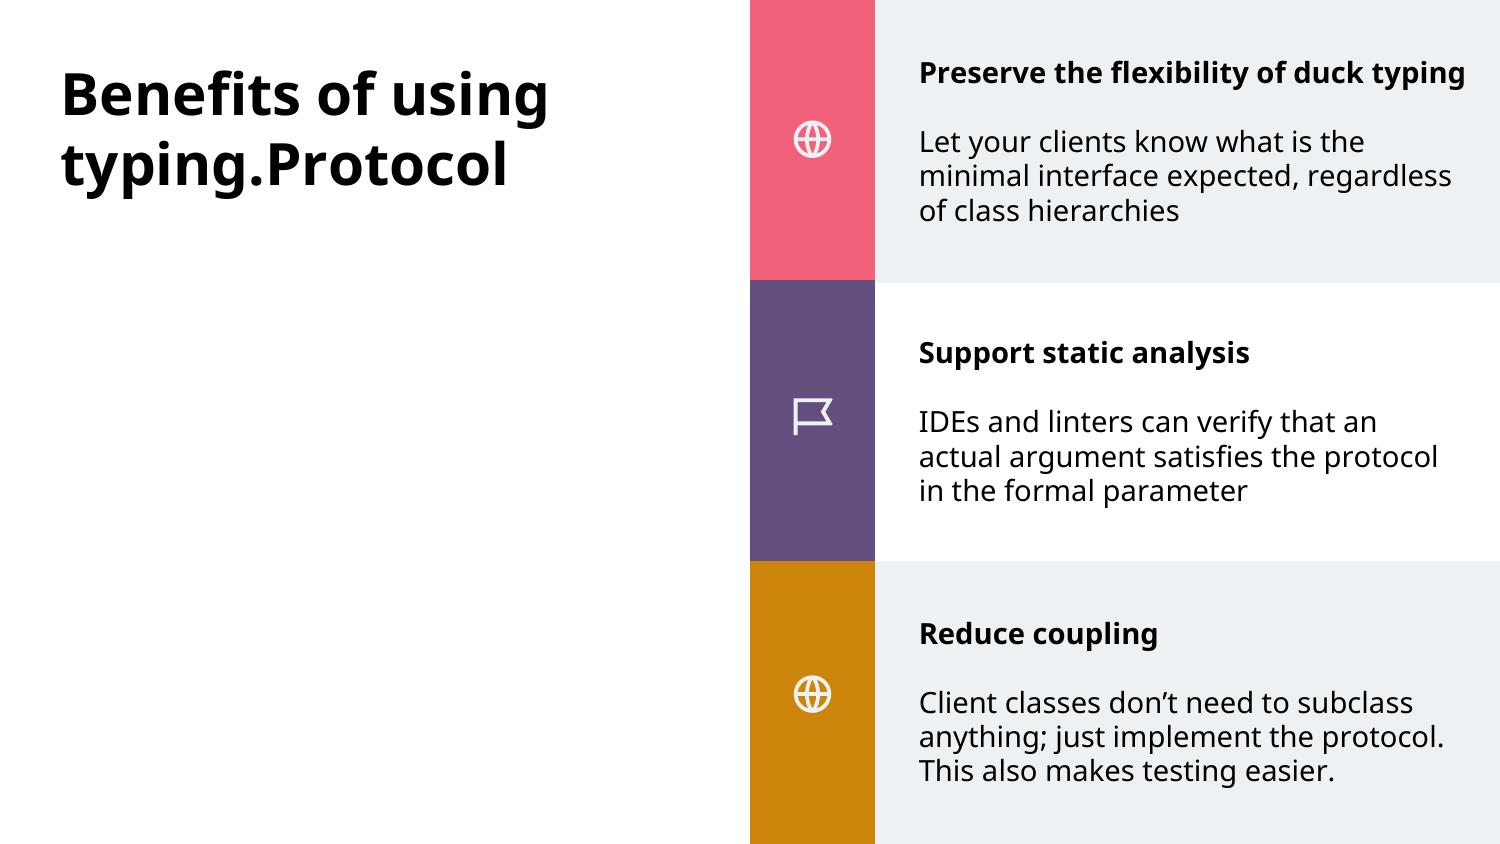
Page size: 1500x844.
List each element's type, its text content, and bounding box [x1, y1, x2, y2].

text_box [0, 0, 1500, 844]
text_box This also makes testing easier. [918, 750, 1336, 791]
text_box Support static analysis [918, 332, 1251, 373]
text_box Benefits of using [60, 53, 566, 133]
text_box typing.Protocol [60, 123, 510, 203]
text_box Client classes don’t need to subclass [918, 681, 1422, 716]
text_box anything; just implement the protocol. [918, 716, 1453, 757]
text_box Let your clients know what is the [918, 121, 1374, 155]
text_box Reduce coupling [918, 613, 1160, 654]
text_box Preserve the flexibility of duck typing [918, 52, 1467, 93]
text_box of class hierarchies [918, 189, 1181, 230]
text_box actual argument satisfies the protocol [918, 435, 1447, 476]
text_box in the formal parameter [918, 470, 1249, 511]
text_box IDEs and linters can verify that an [918, 401, 1386, 435]
text_box minimal interface expected, regardless [918, 155, 1461, 196]
